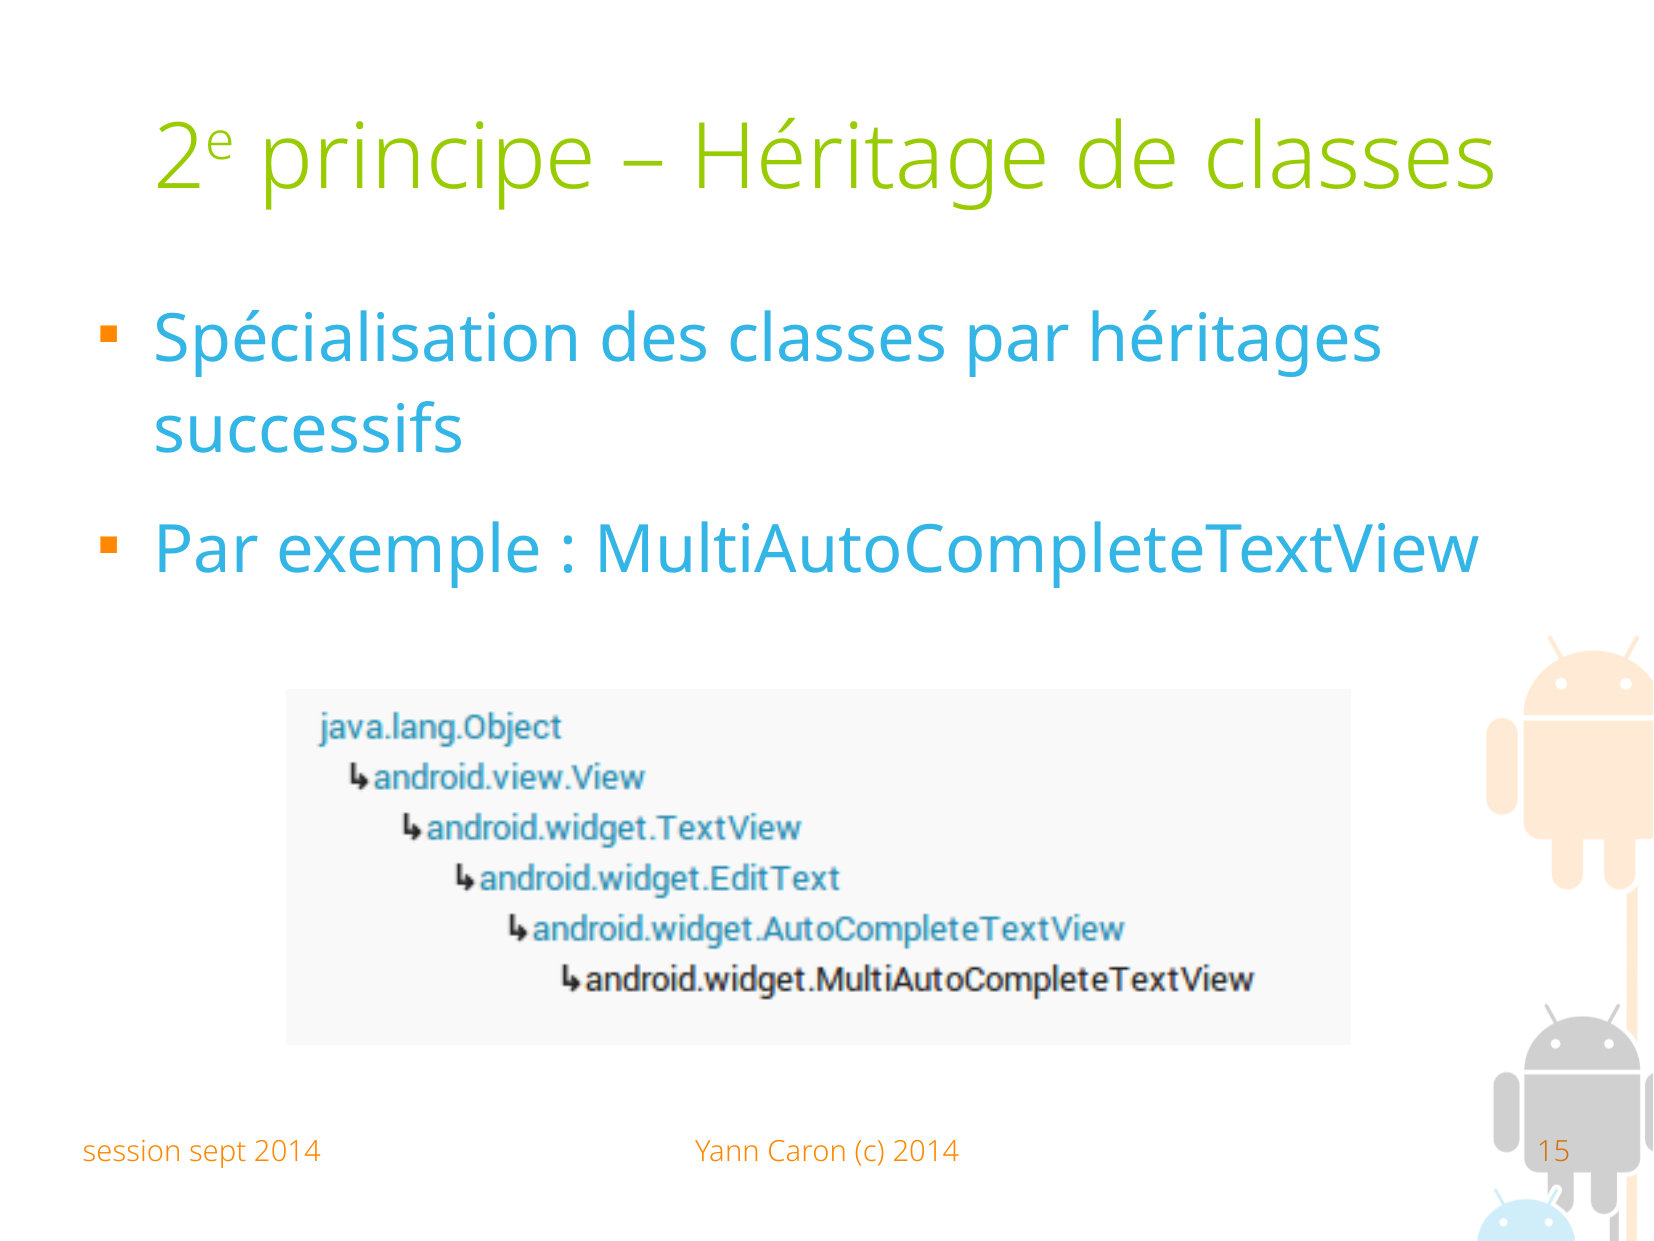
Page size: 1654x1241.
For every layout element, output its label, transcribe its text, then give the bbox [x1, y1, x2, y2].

list Spécialisation des classes par héritages successifs Par exemple : MultiAutoCompleteTextView [82, 290, 1571, 1010]
title 2e principe – Héritage de classes [82, 49, 1571, 257]
picture [240, 423, 1654, 1241]
